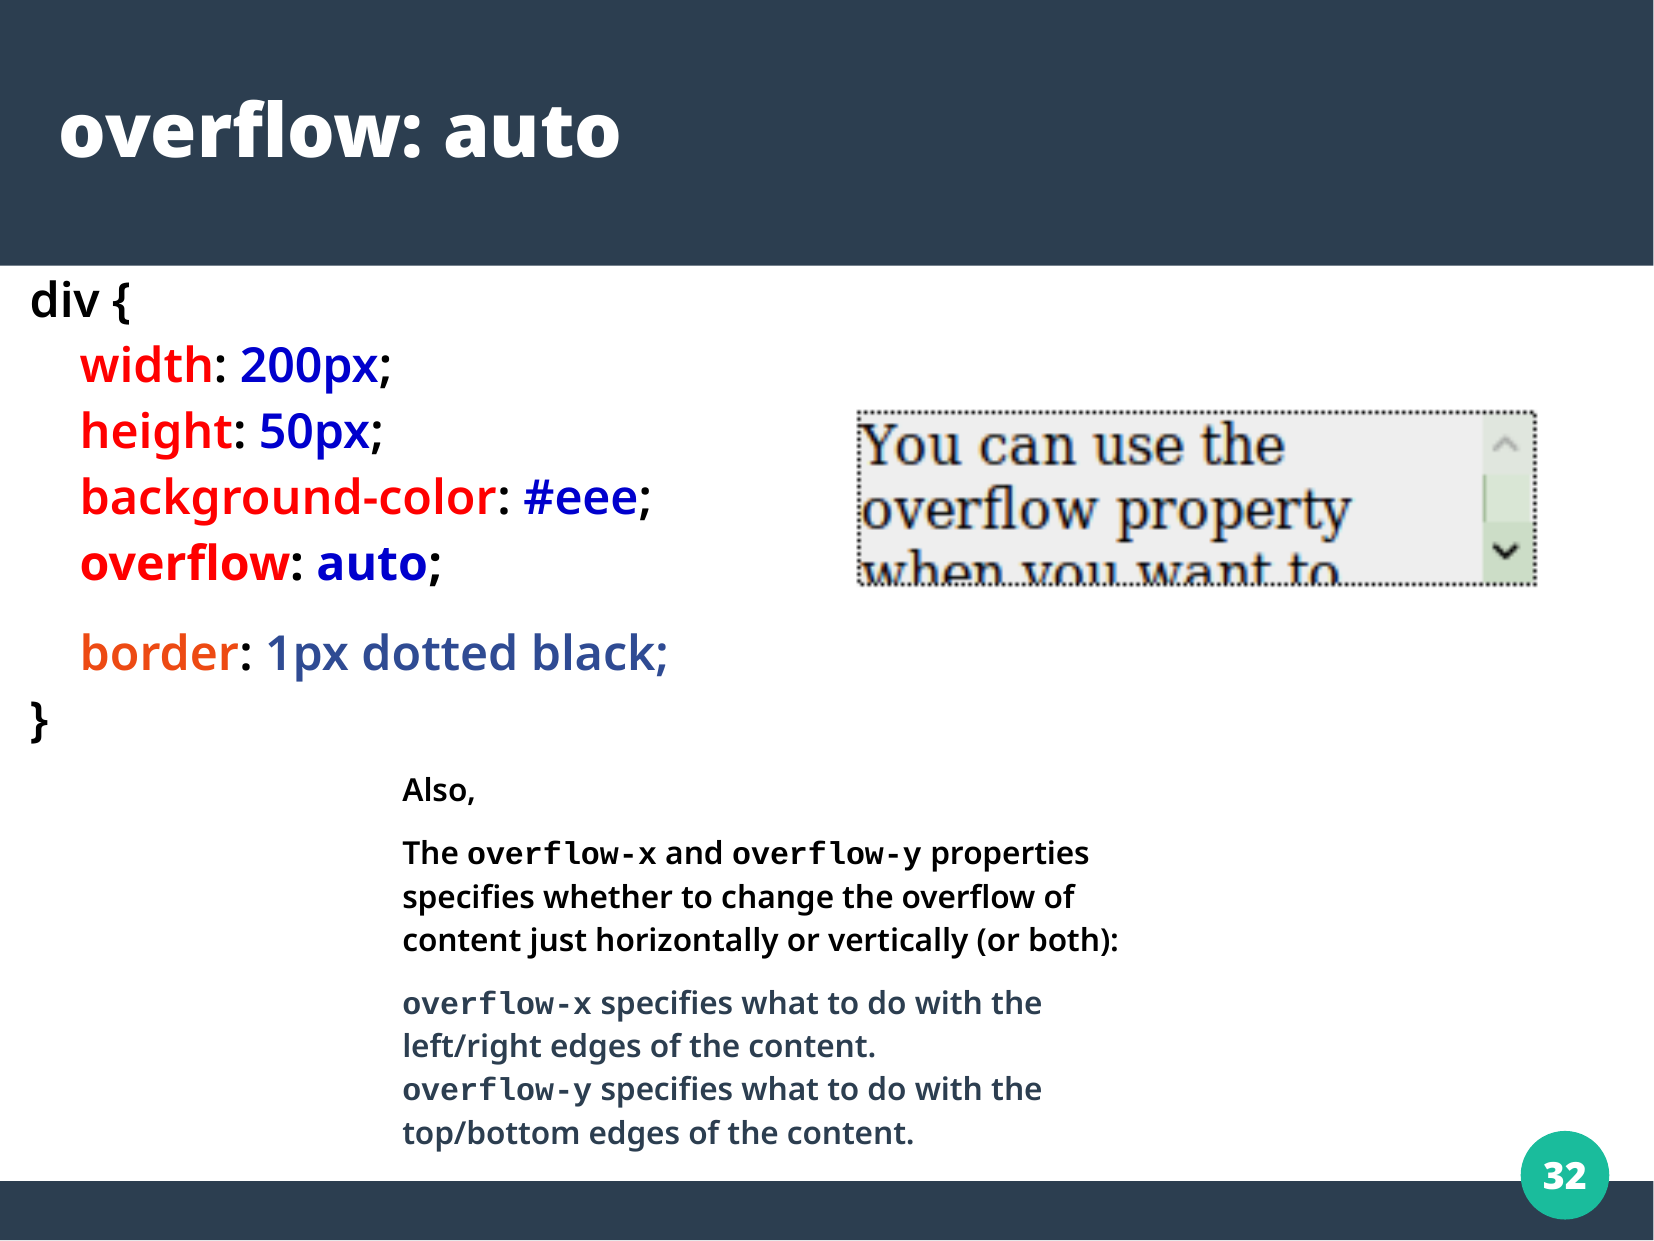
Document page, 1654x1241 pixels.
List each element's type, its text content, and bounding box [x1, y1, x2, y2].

list div { width: 200px; height: 50px; background-color: #eee; overflow: auto; border: 1px dotted black; } [29, 265, 857, 757]
list Also, The overflow-x and overflow-y properties specifies whether to change the overflow of content just horizontally or vertically (or both): overflow-x specifies what to do with the left/right edges of the content. overflow-y specifies what to do with the top/bottom edges of the content. [402, 767, 1152, 1163]
picture [845, 368, 1595, 675]
title overflow: auto [59, 49, 1595, 207]
